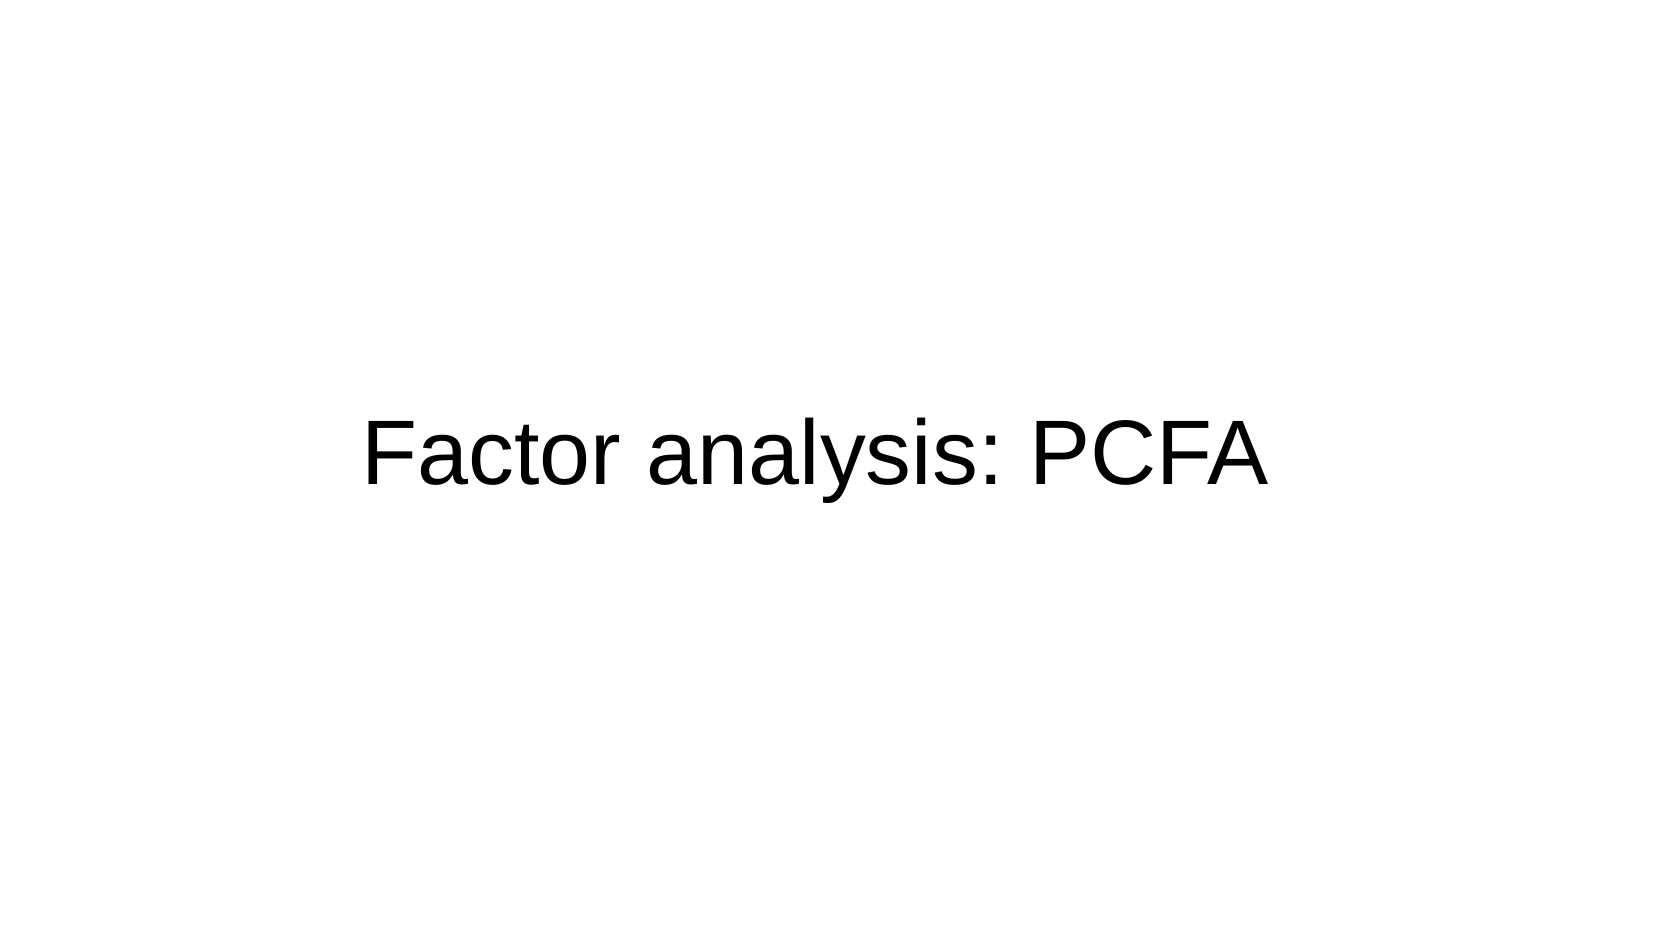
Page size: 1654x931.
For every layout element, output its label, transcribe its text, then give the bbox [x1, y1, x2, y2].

title Factor analysis: PCFA [71, 375, 1561, 531]
